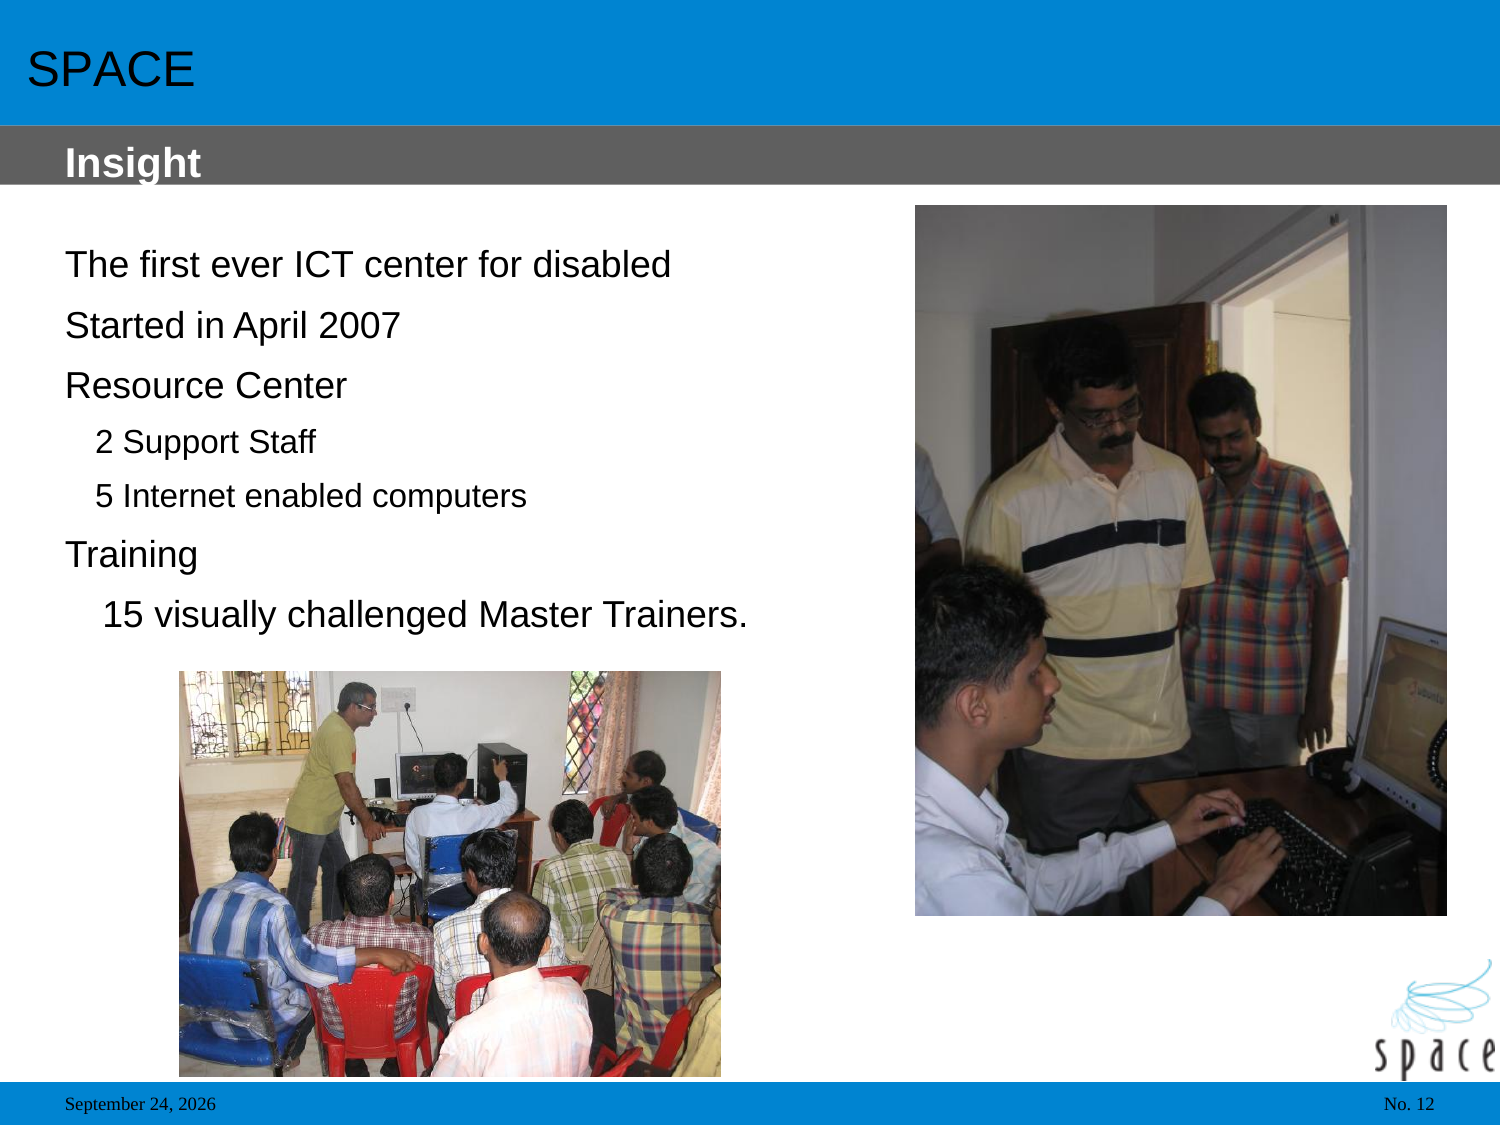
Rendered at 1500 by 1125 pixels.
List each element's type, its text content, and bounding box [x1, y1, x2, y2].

picture [915, 205, 1447, 916]
picture [1375, 959, 1495, 1081]
title Insight [64, 139, 1436, 187]
list The first ever ICT center for disabled Started in April 2007 Resource Center 2 Support Staff 5 Internet enabled computers Training 15 visually challenged Master Trainers. [64, 243, 1436, 985]
picture [179, 671, 721, 1077]
